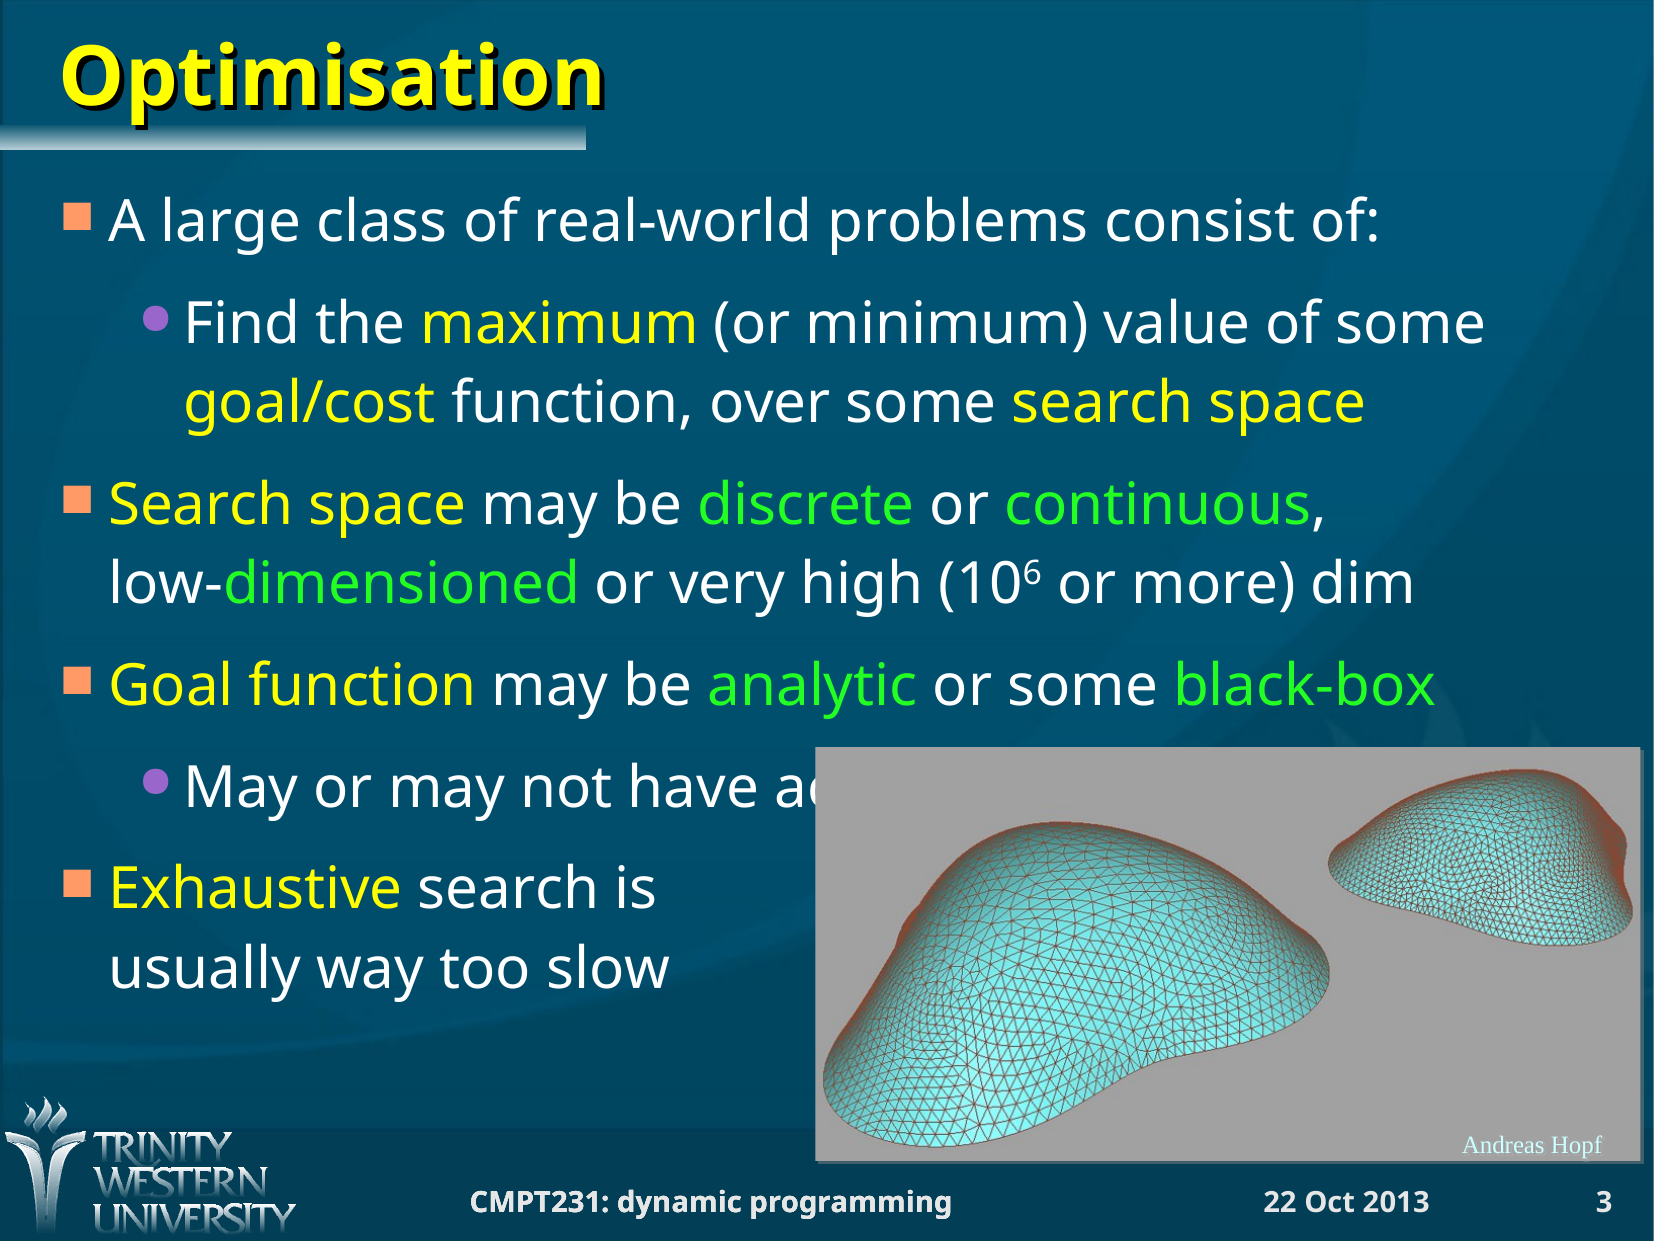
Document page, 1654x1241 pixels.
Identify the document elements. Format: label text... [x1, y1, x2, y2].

picture [815, 747, 1641, 1161]
picture [1644, 915, 1654, 926]
picture [38, 1227, 54, 1232]
picture [1644, 931, 1654, 969]
text_box Andreas Hopf [1447, 1123, 1618, 1167]
list A large class of real-world problems consist of: Find the maximum (or minimum) value of some goal/cost function, over some search space Search space may be discrete or continuous, low-dimensioned or very high (106 or more) dim Goal function may be analytic or some black-box May or may not have accessible derivatives Exhaustive search is usually way too slow [63, 179, 1597, 1109]
title Optimisation [59, 19, 1578, 127]
